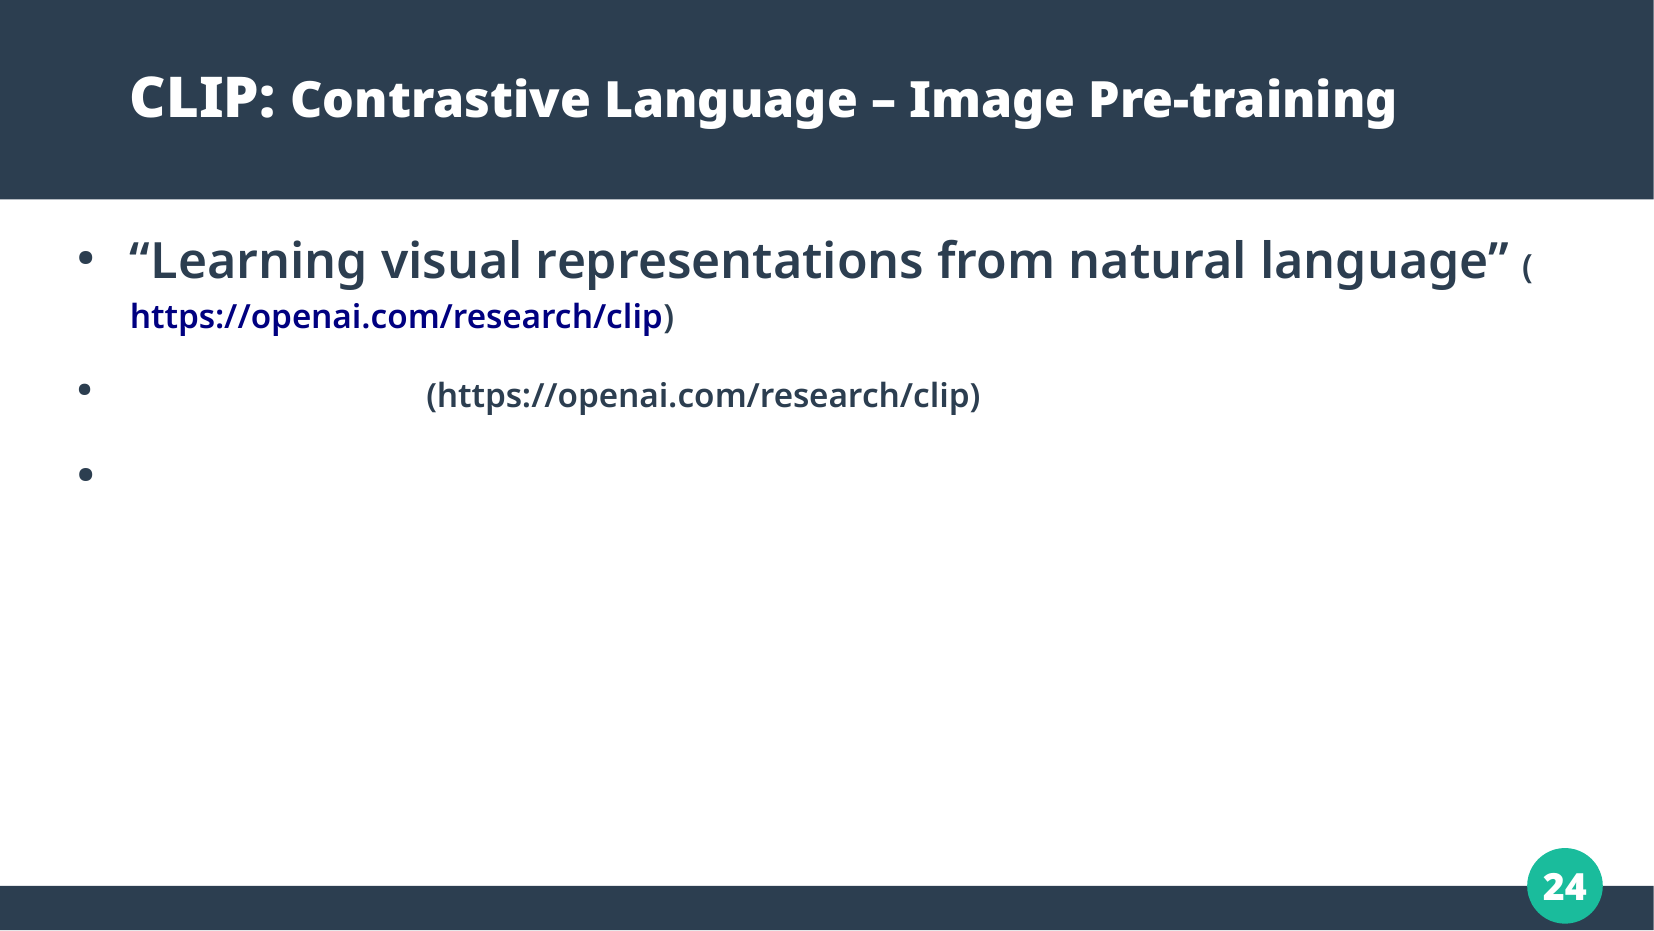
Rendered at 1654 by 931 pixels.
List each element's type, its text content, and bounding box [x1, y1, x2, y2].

title CLIP: Contrastive Language – Image Pre-training [59, 37, 1595, 155]
list “Learning visual representations from natural language” (https://openai.com/research/clip) OpenAI 2021 (https://openai.com/research/clip) [59, 225, 1576, 826]
